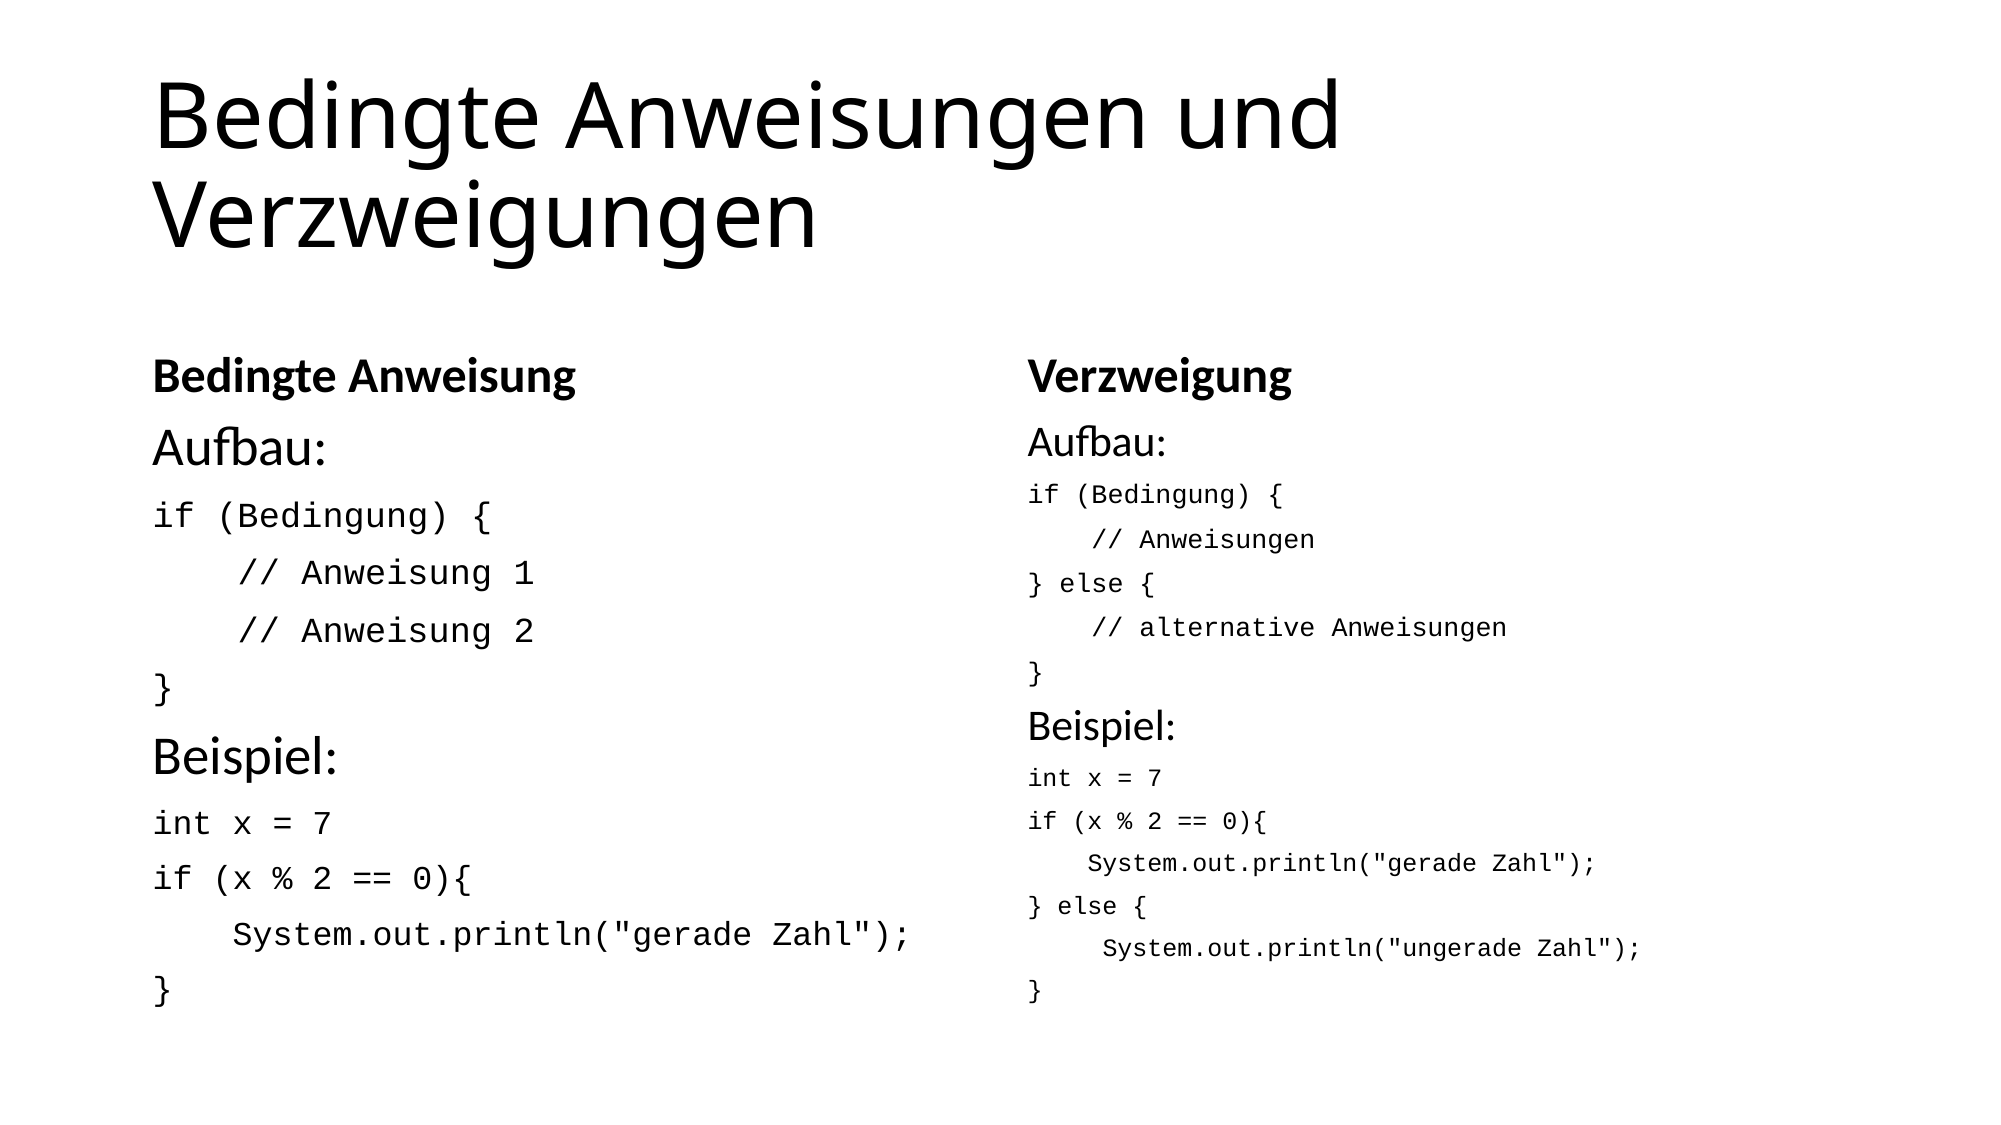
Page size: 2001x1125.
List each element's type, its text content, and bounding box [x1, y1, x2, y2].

list Verzweigung [1012, 275, 1863, 410]
list Bedingte Anweisung [137, 275, 984, 410]
title Bedingte Anweisungen und Verzweigungen [137, 59, 1863, 278]
list Aufbau: if (Bedingung) { // Anweisungen } else { // alternative Anweisungen } Beispiel: int x = 7 if (x % 2 == 0){ System.out.println("gerade Zahl"); } else { System.out.println("ungerade Zahl"); } [1012, 410, 1863, 1016]
list Aufbau: if (Bedingung) { // Anweisung 1 // Anweisung 2 } Beispiel: int x = 7 if (x % 2 == 0){ System.out.println("gerade Zahl"); } [137, 410, 984, 1016]
